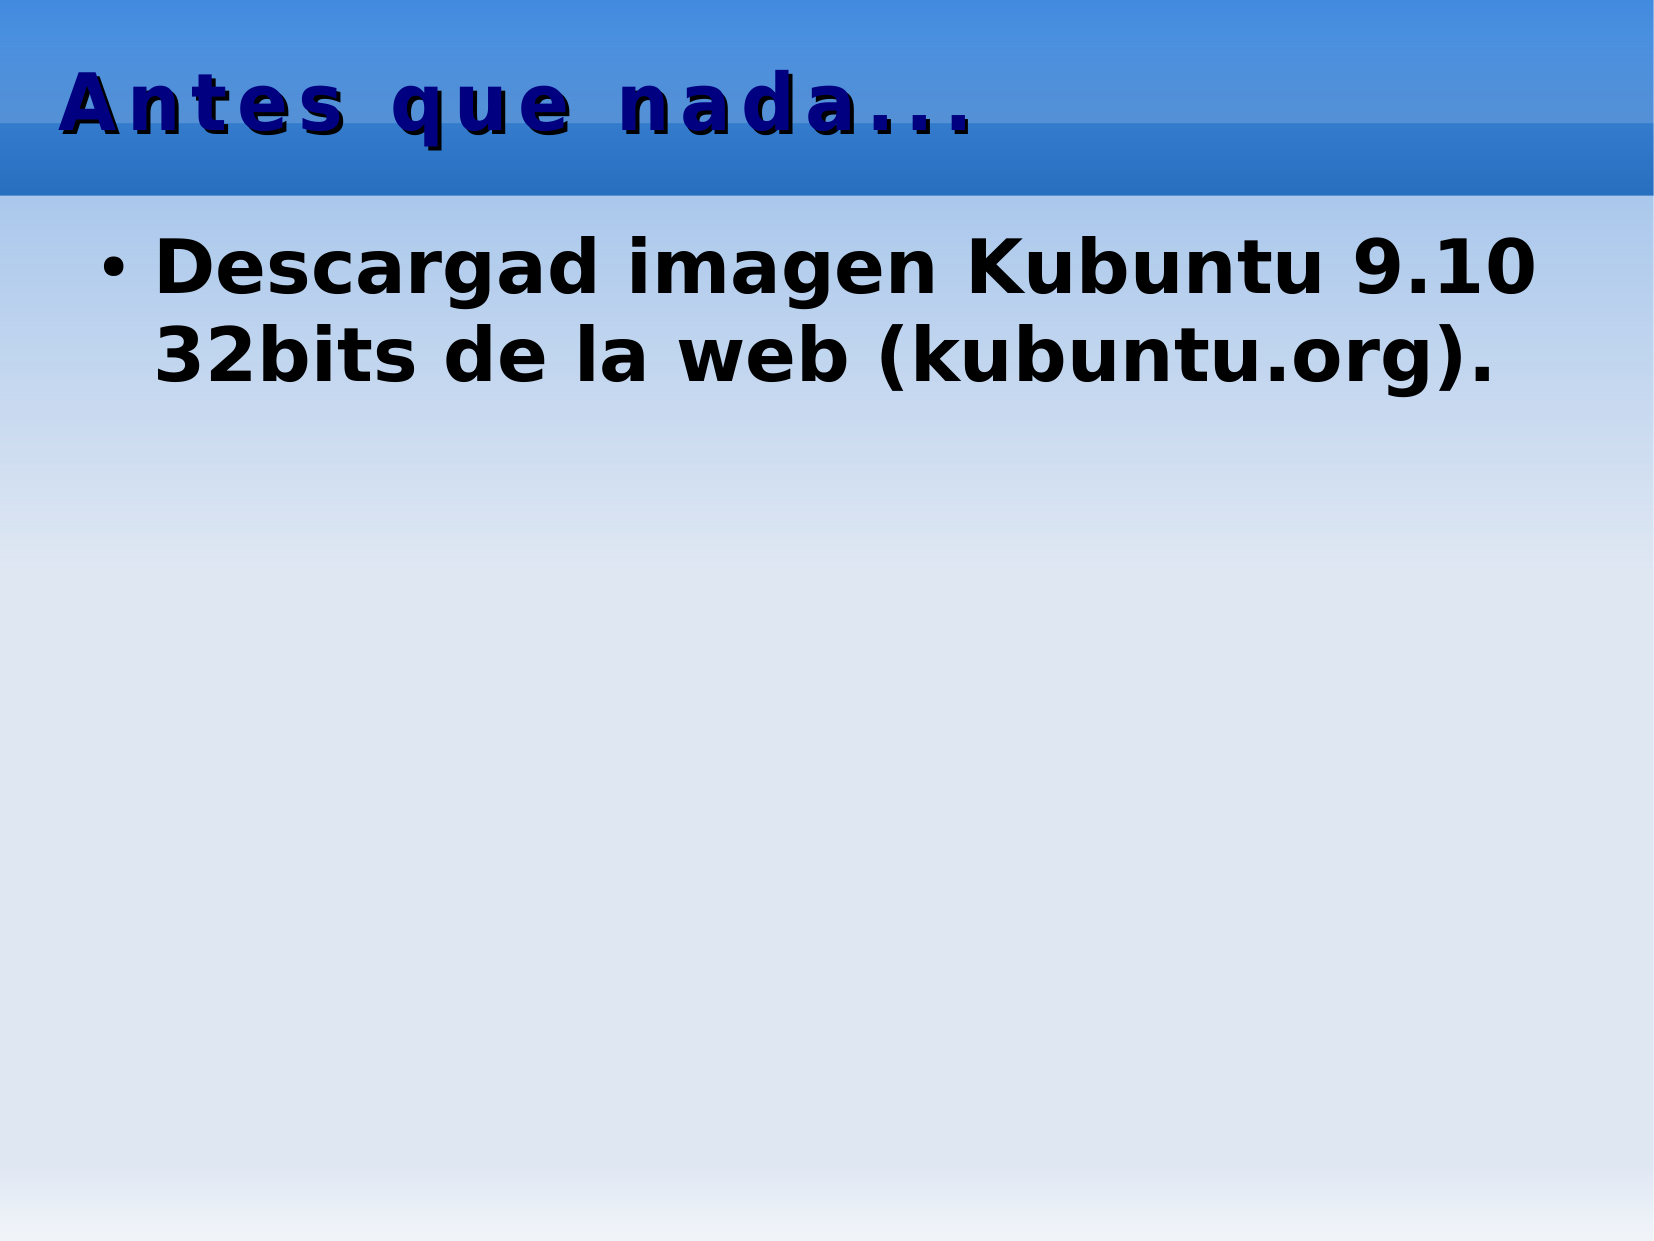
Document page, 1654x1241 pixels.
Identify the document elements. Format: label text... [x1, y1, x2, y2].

title Antes que nada... [59, 36, 1654, 171]
picture [0, 0, 1654, 1241]
list Descargad imagen Kubuntu 9.10 32bits de la web (kubuntu.org). [82, 224, 1625, 1083]
